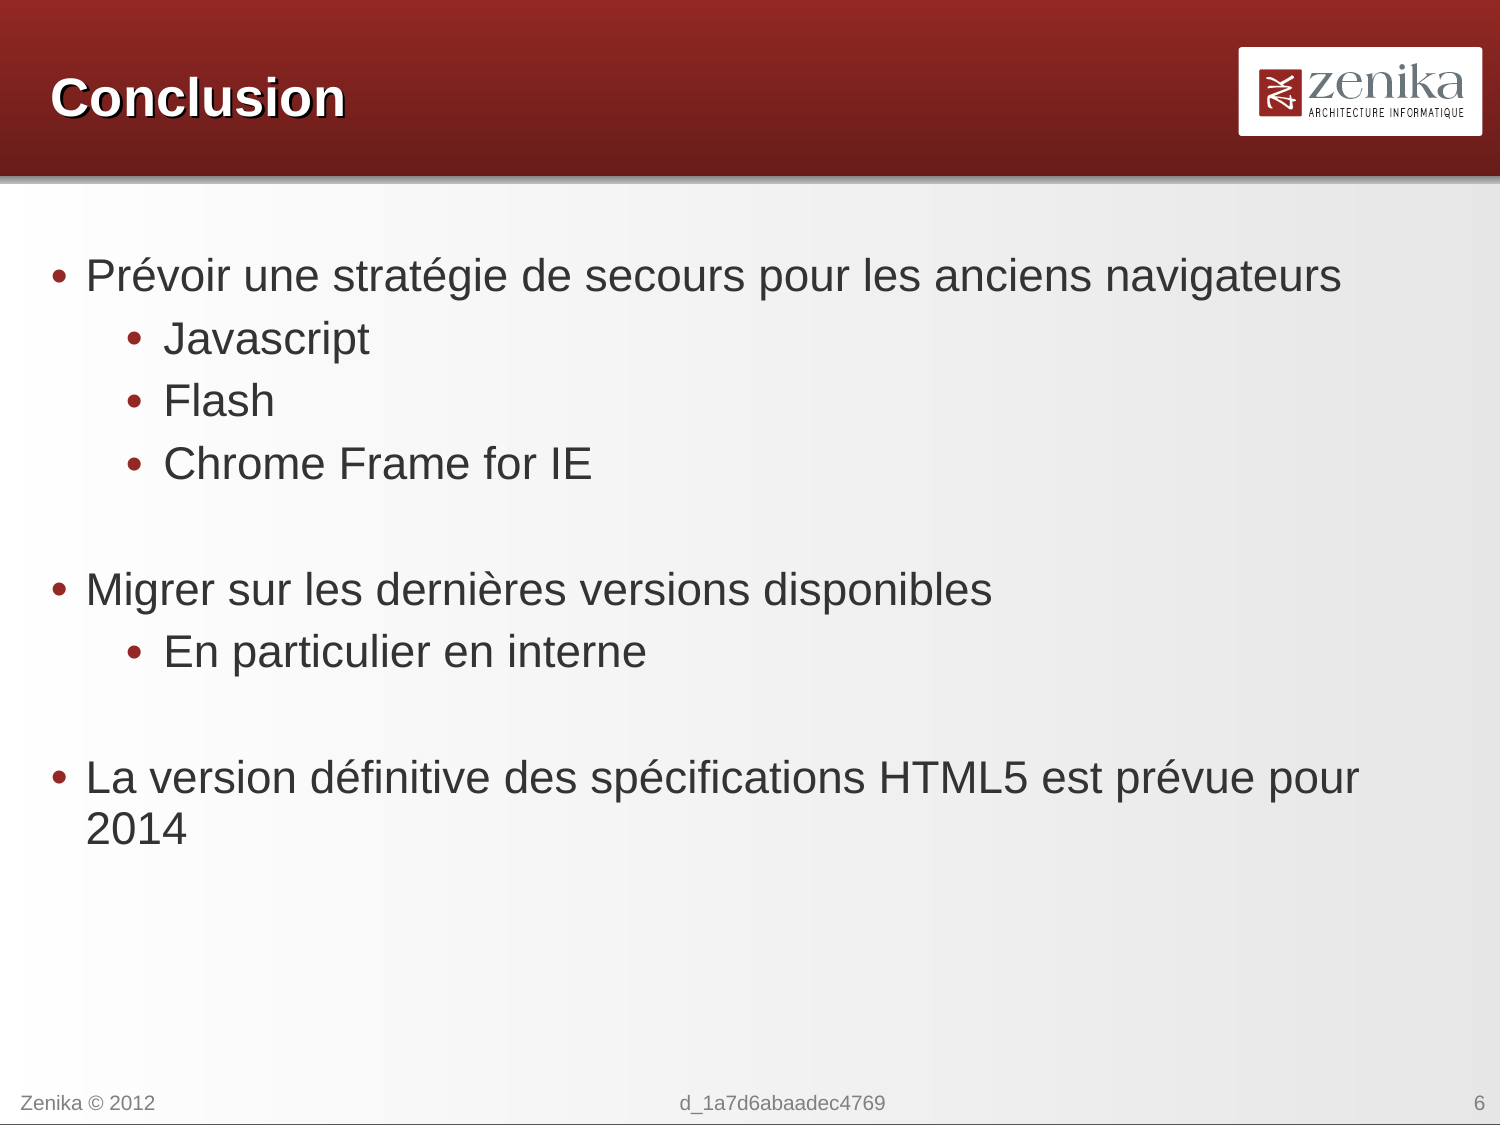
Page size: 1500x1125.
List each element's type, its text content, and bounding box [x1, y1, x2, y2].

list Prévoir une stratégie de secours pour les anciens navigateurs Javascript Flash Chrome Frame for IE Migrer sur les dernières versions disponibles En particulier en interne La version définitive des spécifications HTML5 est prévue pour 2014 [50, 249, 1435, 1079]
title Conclusion [50, 15, 1206, 180]
picture [1257, 58, 1464, 125]
